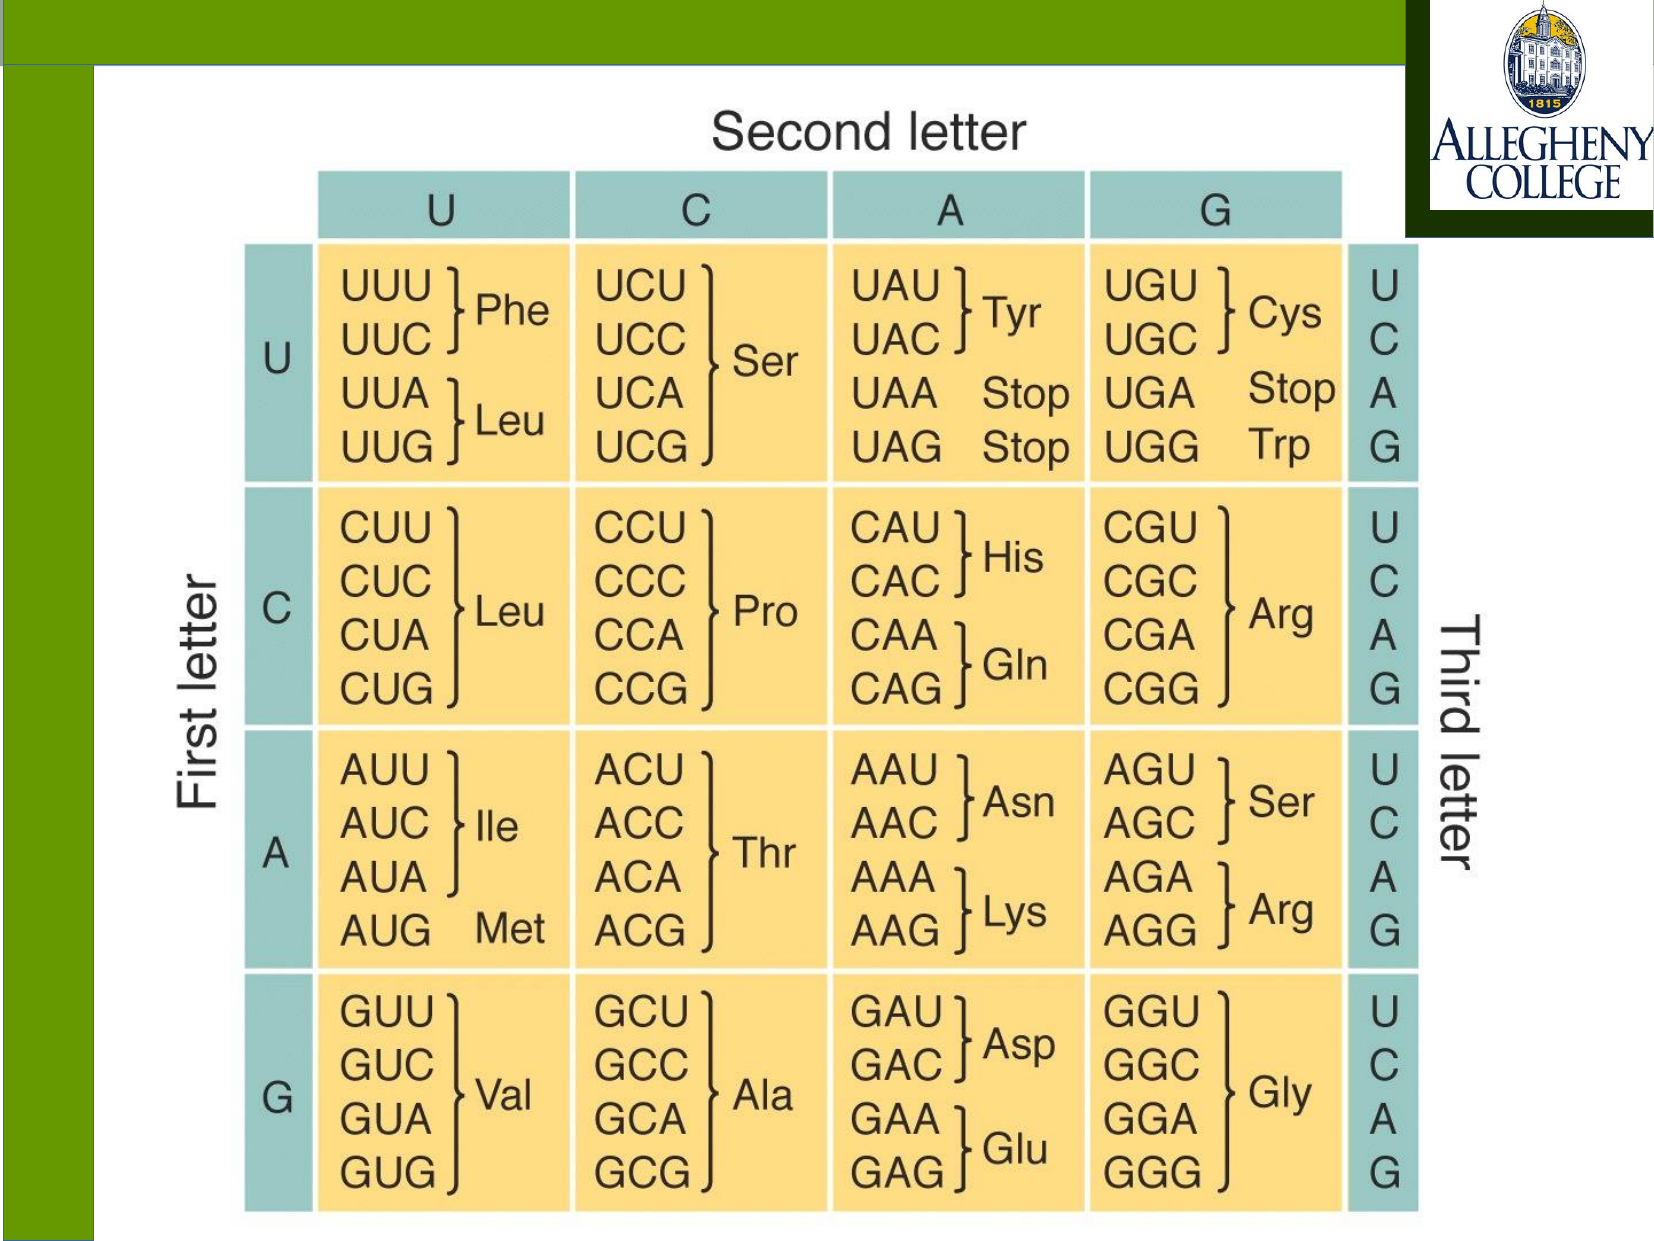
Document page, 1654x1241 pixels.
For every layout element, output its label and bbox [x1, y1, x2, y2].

picture [1430, 0, 1654, 210]
picture [157, 89, 1501, 1236]
text_box [3, 0, 1654, 1241]
